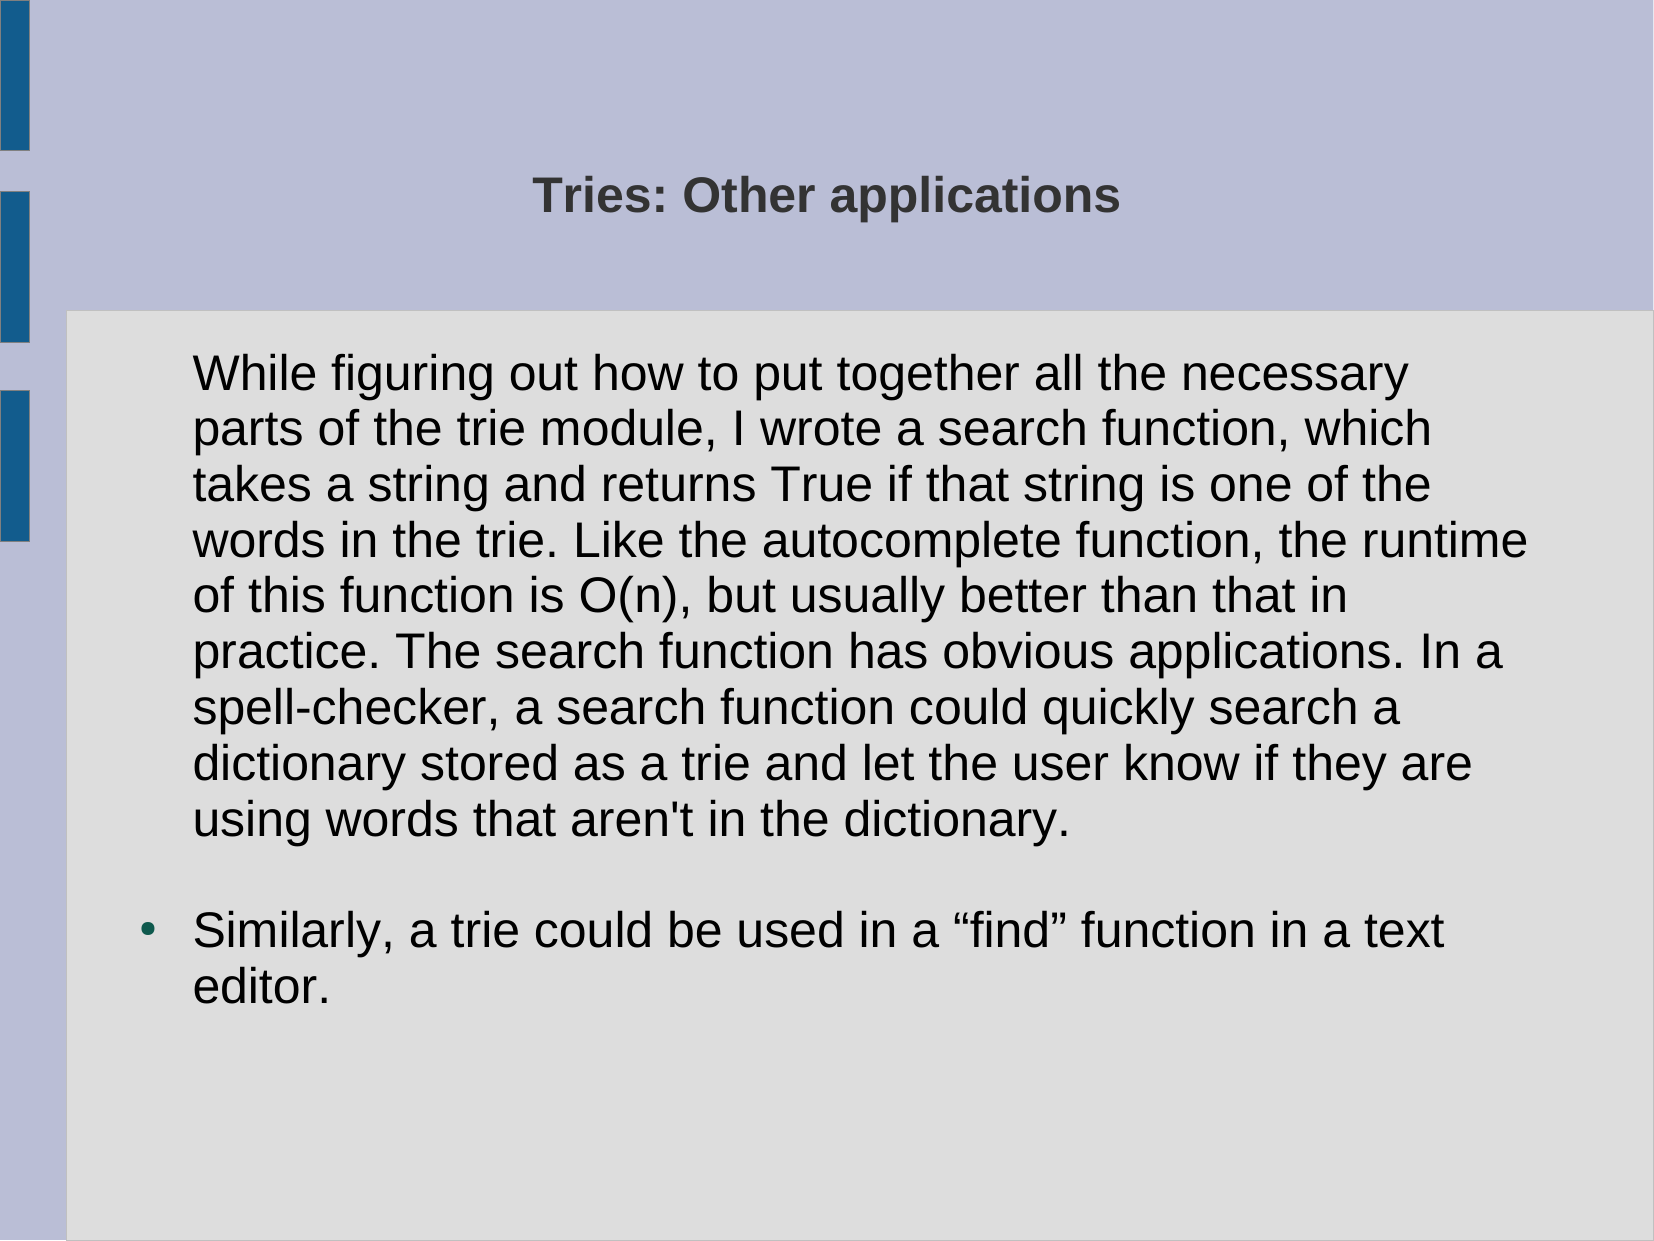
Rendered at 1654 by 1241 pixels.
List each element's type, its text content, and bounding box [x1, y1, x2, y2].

title Tries: Other applications [121, 91, 1534, 299]
list While figuring out how to put together all the necessary parts of the trie module, I wrote a search function, which takes a string and returns True if that string is one of the words in the trie. Like the autocomplete function, the runtime of this function is O(n), but usually better than that in practice. The search function has obvious applications. In a spell-checker, a search function could quickly search a dictionary stored as a trie and let the user know if they are using words that aren't in the dictionary. Similarly, a trie could be used in a “find” function in a text editor. [121, 344, 1534, 1127]
